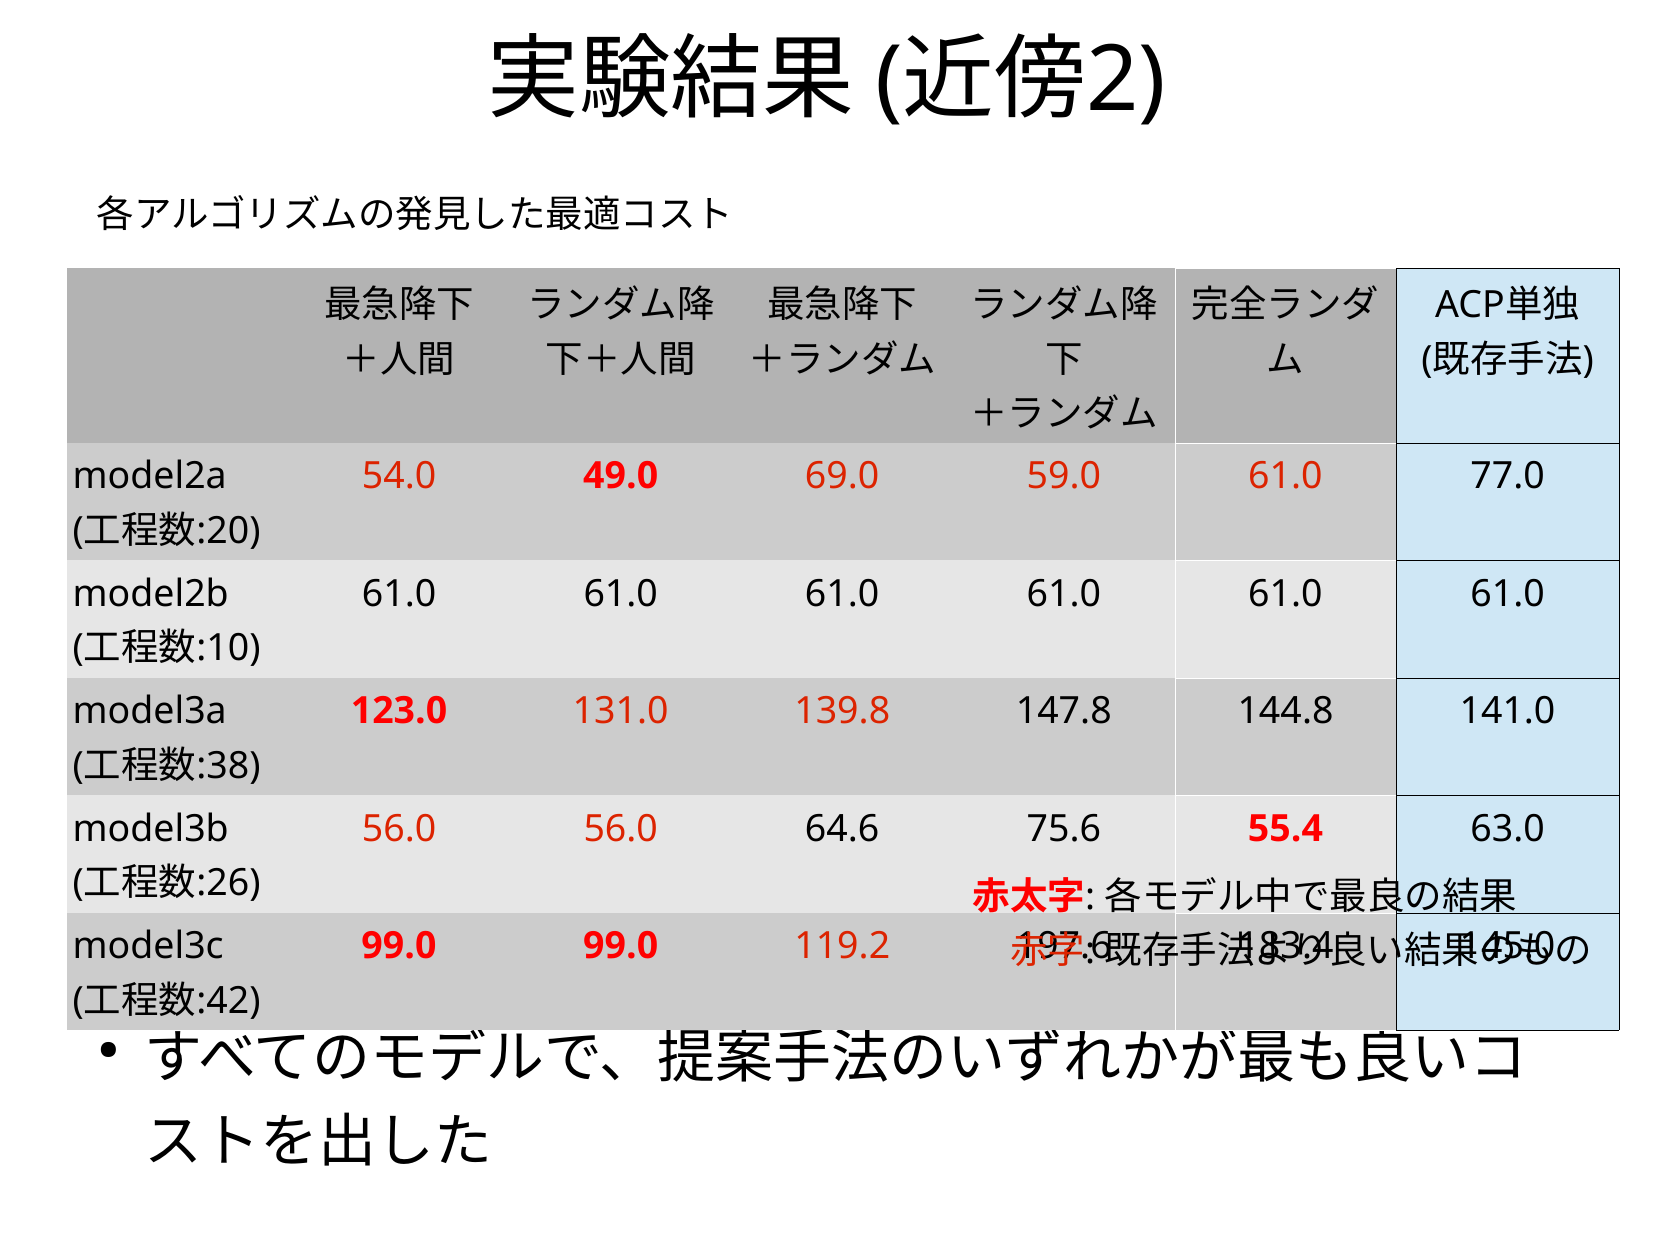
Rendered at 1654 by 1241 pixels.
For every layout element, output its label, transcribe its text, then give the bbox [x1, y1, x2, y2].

table_cell 61.0 [953, 560, 1175, 678]
table_cell 61.0 [1397, 561, 1619, 678]
table_cell 61.0 [732, 560, 953, 678]
table_header ACP単独 (既存手法) [1397, 269, 1619, 443]
table_header [67, 268, 288, 443]
table_cell 64.6 [732, 795, 953, 913]
table_cell 69.0 [732, 443, 953, 560]
table_cell 61.0 [1176, 444, 1396, 560]
table_cell 56.0 [510, 795, 732, 913]
table_cell model2b (工程数:10) [67, 560, 288, 678]
table_cell 197.6 [953, 913, 1175, 1030]
table_cell 183.4 [1277, 949, 1296, 957]
table_cell 145.0 [1397, 949, 1619, 1030]
table_cell 99.0 [510, 913, 732, 1030]
table_cell 183.4 [1176, 949, 1396, 1030]
table_cell 144.8 [1176, 679, 1396, 795]
table_cell 49.0 [510, 443, 732, 560]
table_header ランダム降下＋人間 [510, 268, 732, 443]
table_cell 56.0 [288, 795, 510, 913]
list すべてのモデルで、提案手法のいずれかが最も良いコストを出した [82, 172, 1538, 268]
text_box 各アルゴリズムの発見した最適コスト [81, 176, 1417, 230]
table_cell 147.8 [953, 678, 1175, 795]
table_header ランダム降下 ＋ランダム [953, 268, 1175, 443]
table_cell 141.0 [1397, 679, 1619, 795]
table_cell 61.0 [288, 560, 510, 678]
table_header 最急降下 ＋人間 [288, 268, 510, 443]
table_cell 99.0 [288, 913, 510, 1030]
table_cell 61.0 [510, 560, 732, 678]
table_cell 54.0 [288, 443, 510, 560]
table_header 最急降下 ＋ランダム [732, 268, 953, 443]
table_cell model3b (工程数:26) [67, 795, 288, 913]
table_header 完全ランダム [1176, 269, 1396, 443]
table_cell 183.4 [1235, 950, 1247, 961]
table_cell 61.0 [1176, 561, 1396, 678]
table_cell 59.0 [953, 443, 1175, 560]
table_cell 123.0 [288, 678, 510, 795]
list すべてのモデルで、提案手法のいずれかが最も良いコストを出した [82, 1030, 1538, 1189]
table_cell model2a (工程数:20) [67, 443, 288, 560]
table_cell model3a (工程数:38) [67, 678, 288, 795]
table_cell 63.0 [1397, 796, 1619, 858]
table_cell model3c (工程数:42) [67, 913, 288, 1030]
table_cell 131.0 [510, 678, 732, 795]
text_box 赤太字: 各モデル中で最良の結果 赤字: 既存手法より良い結果のもの [957, 858, 1654, 949]
table_cell 139.8 [732, 678, 953, 795]
title 実験結果 (近傍2) [82, 0, 1571, 174]
table_cell 75.6 [953, 795, 1175, 913]
table_cell 55.4 [1176, 796, 1396, 858]
table_cell 119.2 [732, 913, 953, 1030]
table_cell 77.0 [1397, 444, 1619, 560]
table_cell 145.0 [1530, 952, 1545, 962]
